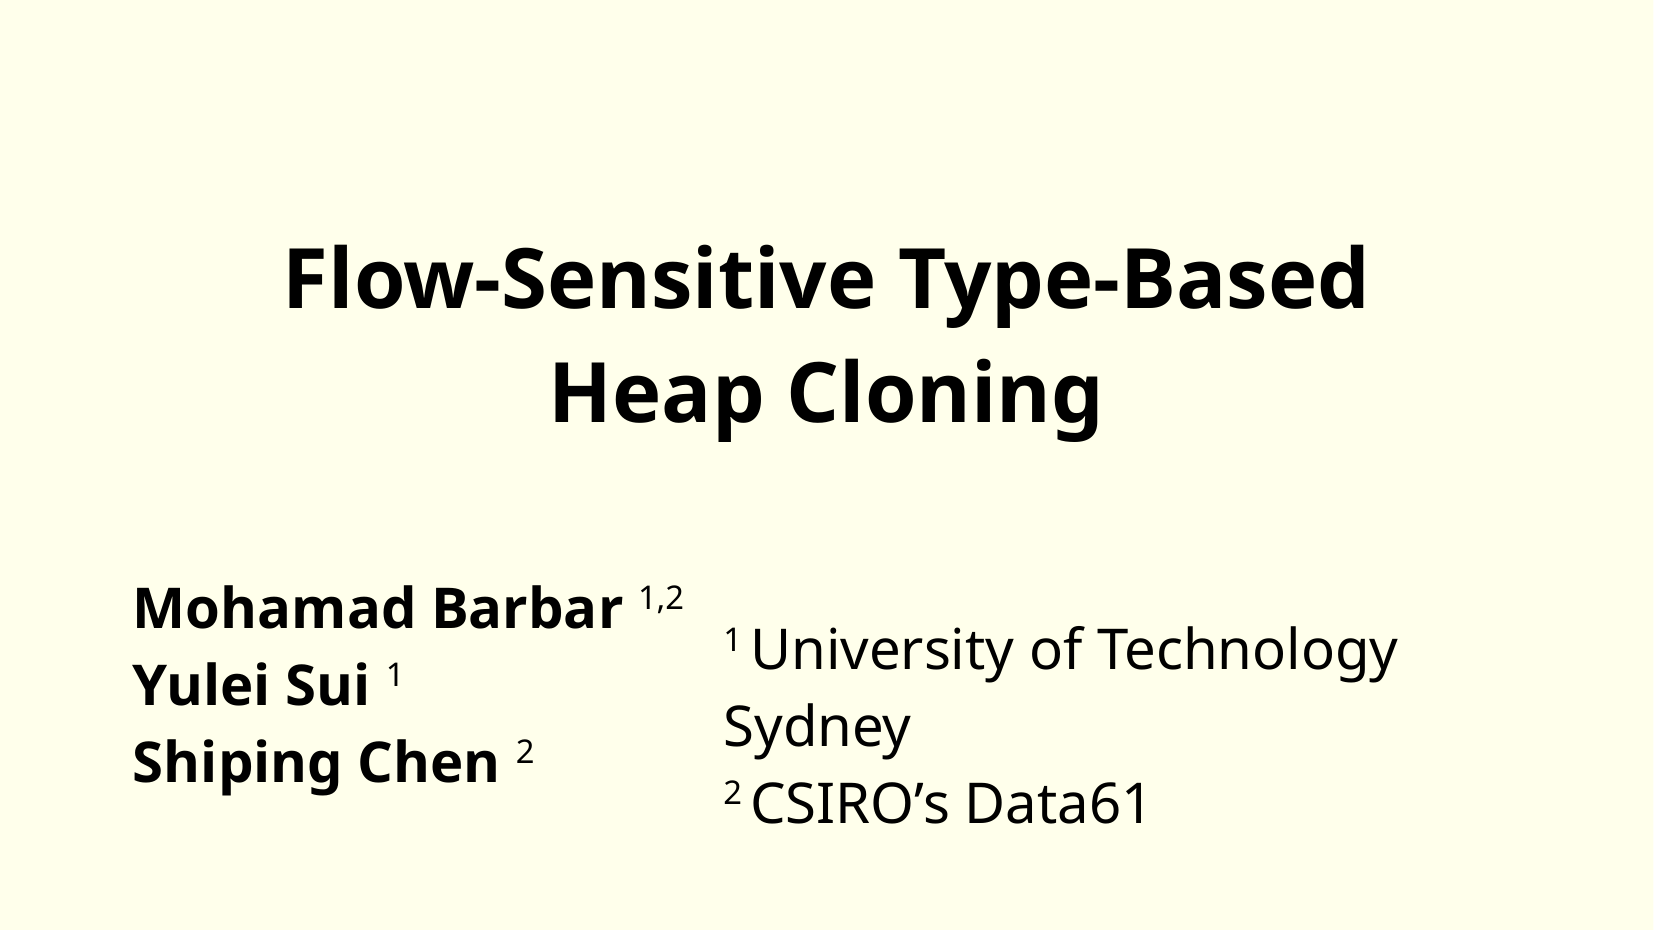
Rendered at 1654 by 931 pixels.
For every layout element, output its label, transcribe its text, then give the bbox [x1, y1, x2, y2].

title Flow-Sensitive Type-Based Heap Cloning [118, 207, 1536, 460]
text_box 1 University of Technology Sydney 2 CSIRO’s Data61 [739, 602, 1580, 764]
text_box Mohamad Barbar 1,2 Yulei Sui 1 Shiping Chen 2 [118, 561, 739, 796]
